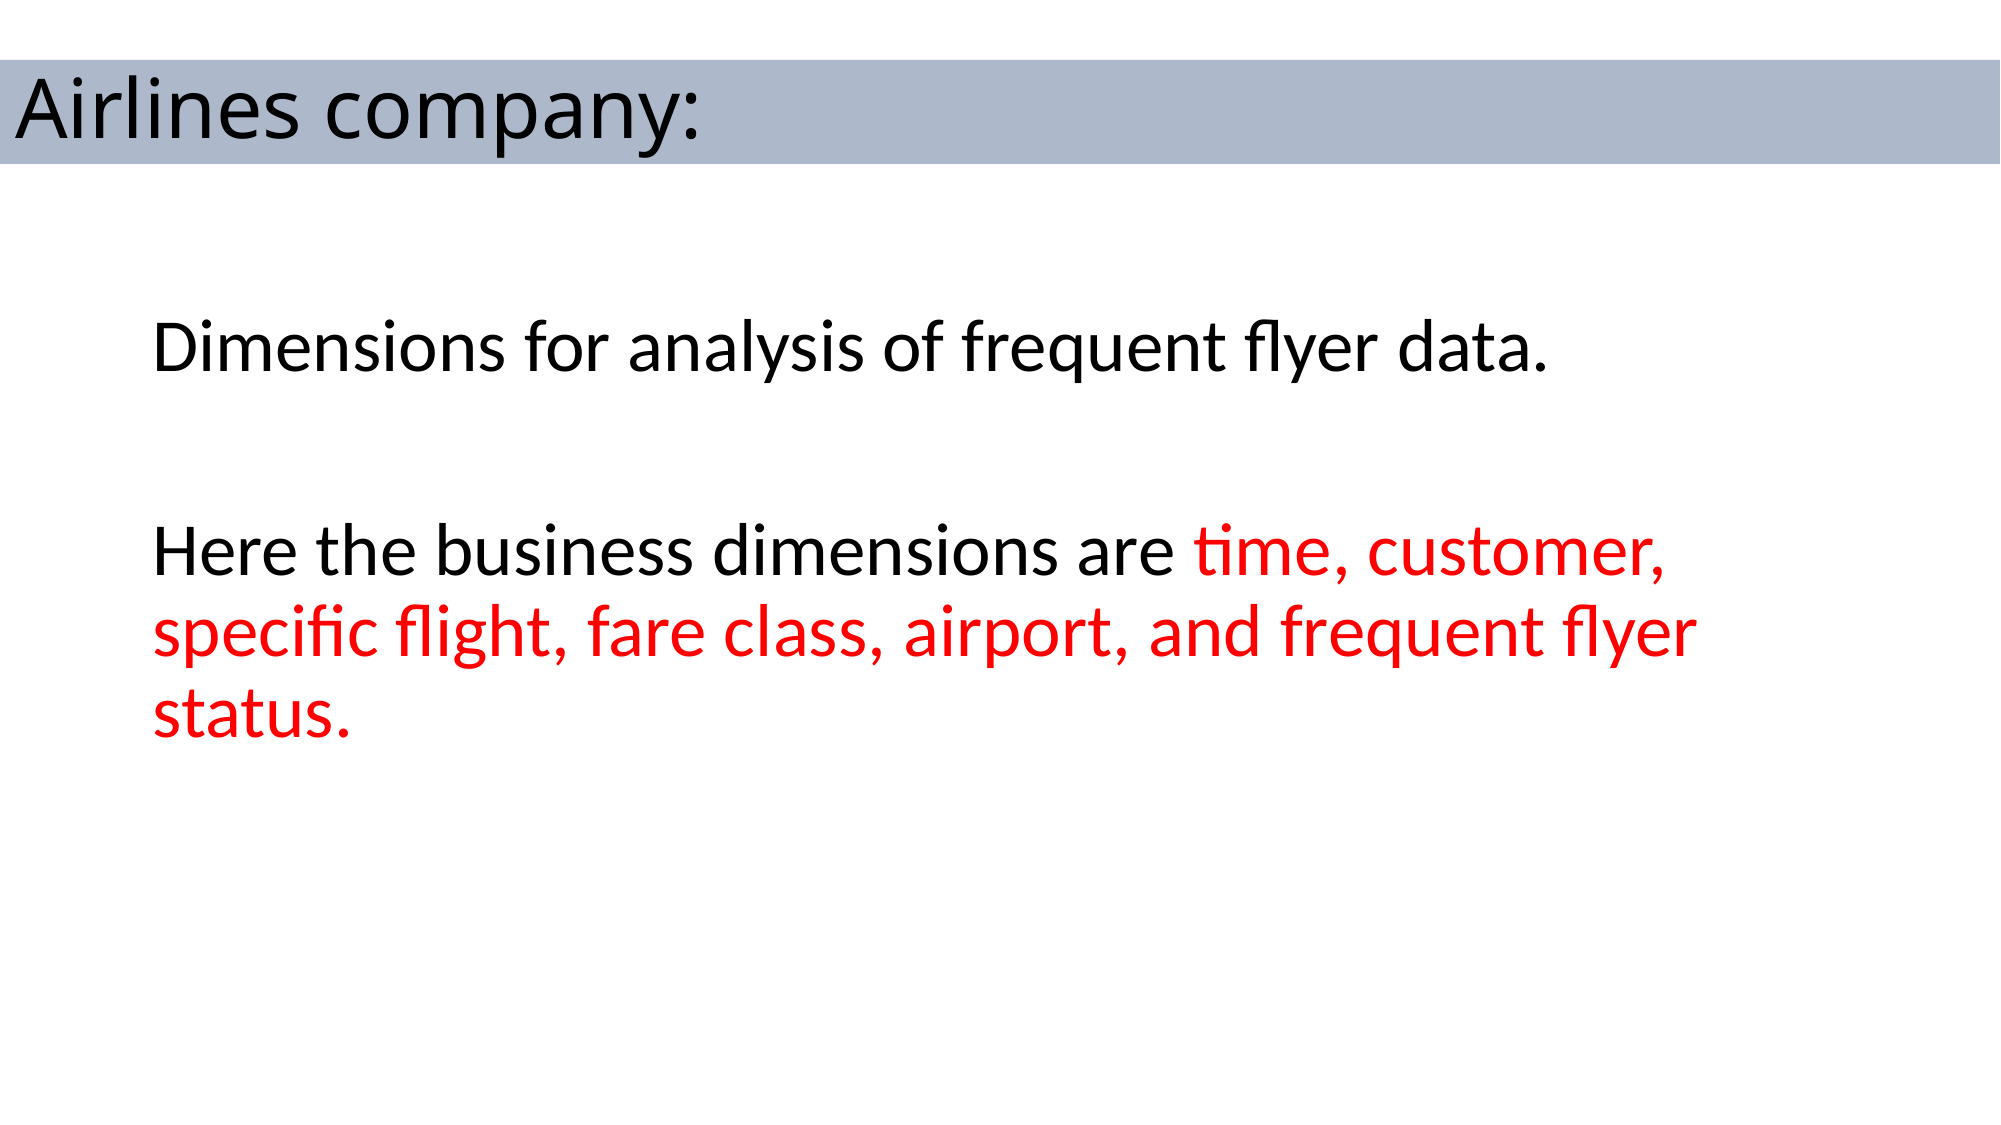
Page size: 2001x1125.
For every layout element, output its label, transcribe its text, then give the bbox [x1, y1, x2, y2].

list Dimensions for analysis of frequent flyer data. Here the business dimensions are time, customer, specific flight, fare class, airport, and frequent flyer status. [137, 299, 1863, 1014]
title Airlines company: [0, 59, 2000, 164]
